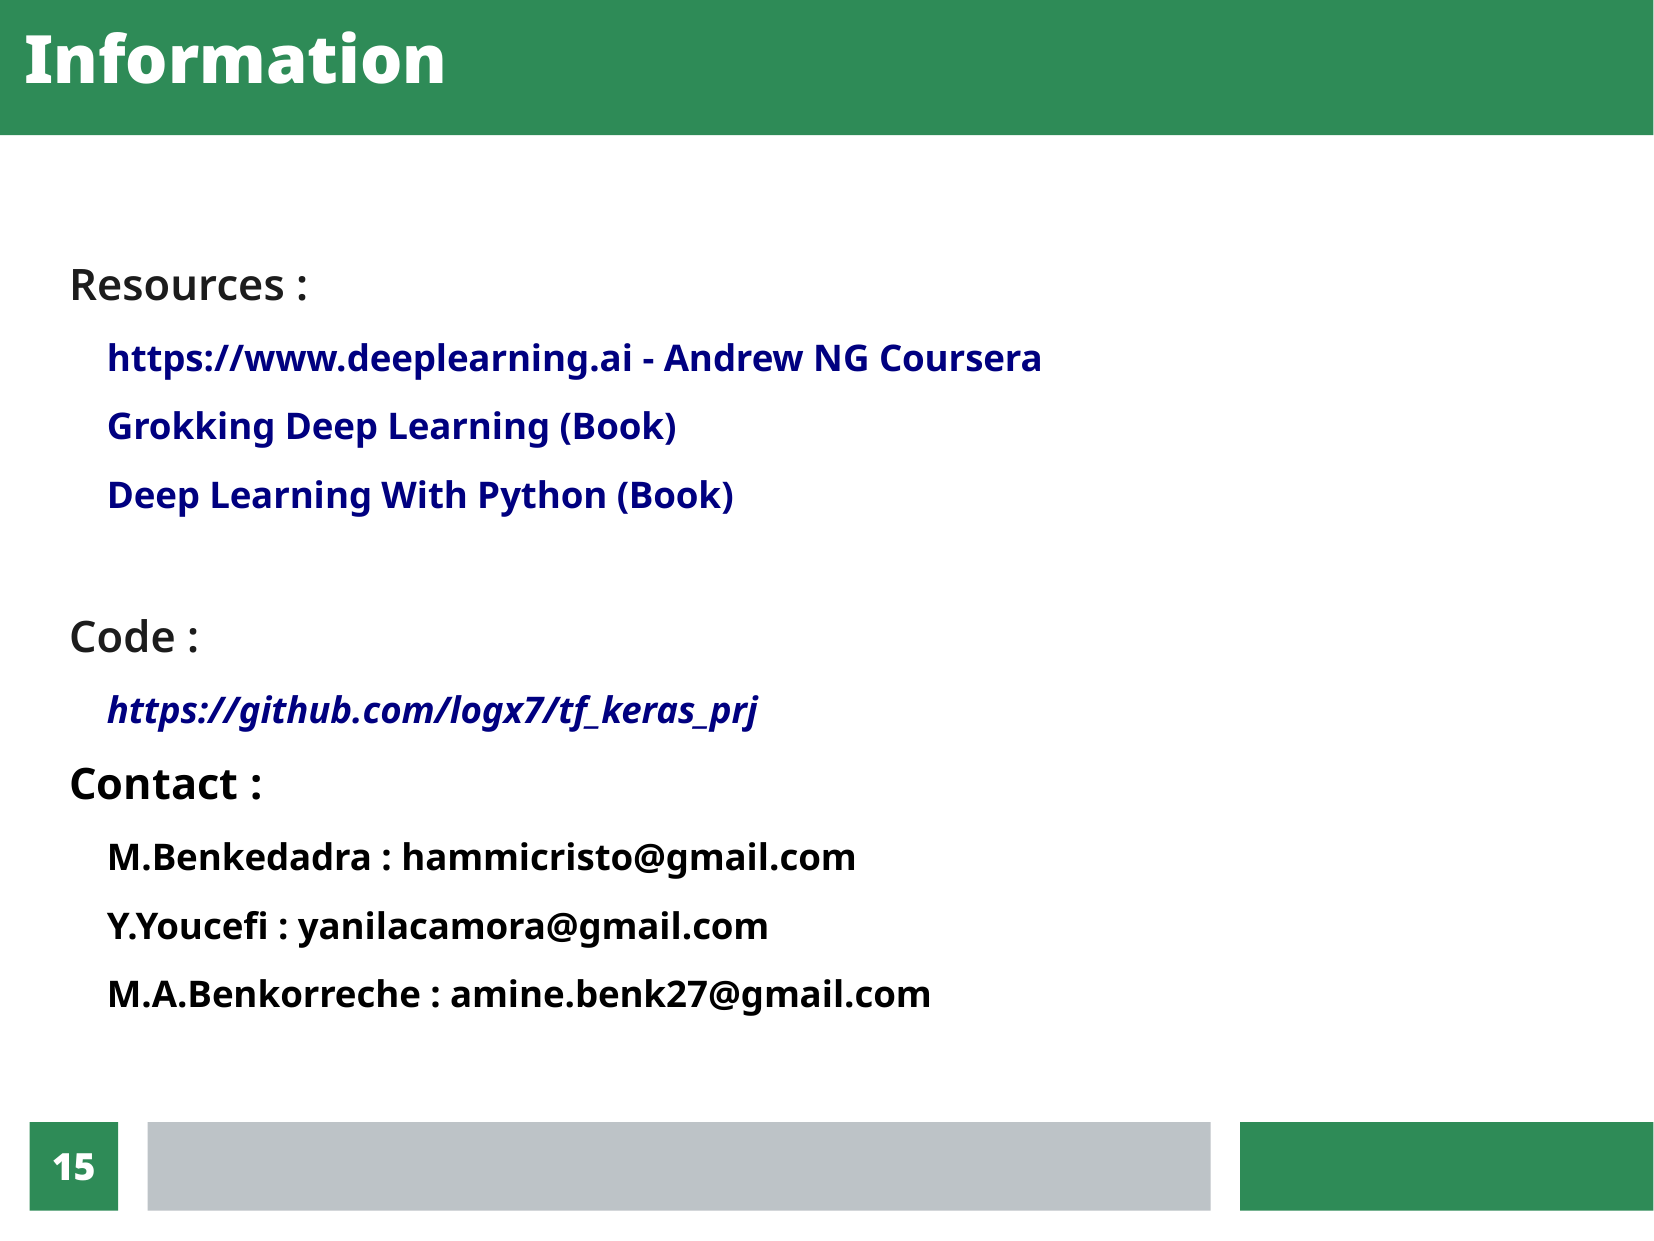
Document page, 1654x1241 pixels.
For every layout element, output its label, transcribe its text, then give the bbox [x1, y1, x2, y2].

list Resources : https://www.deeplearning.ai - Andrew NG Coursera Grokking Deep Learning (Book) Deep Learning With Python (Book) Code : https://github.com/logx7/tf_keras_prj Contact : M.Benkedadra : hammicristo@gmail.com Y.Youcefi : yanilacamora@gmail.com M.A.Benkorreche : amine.benk27@gmail.com [69, 252, 1576, 1021]
title Information [24, 0, 1561, 103]
